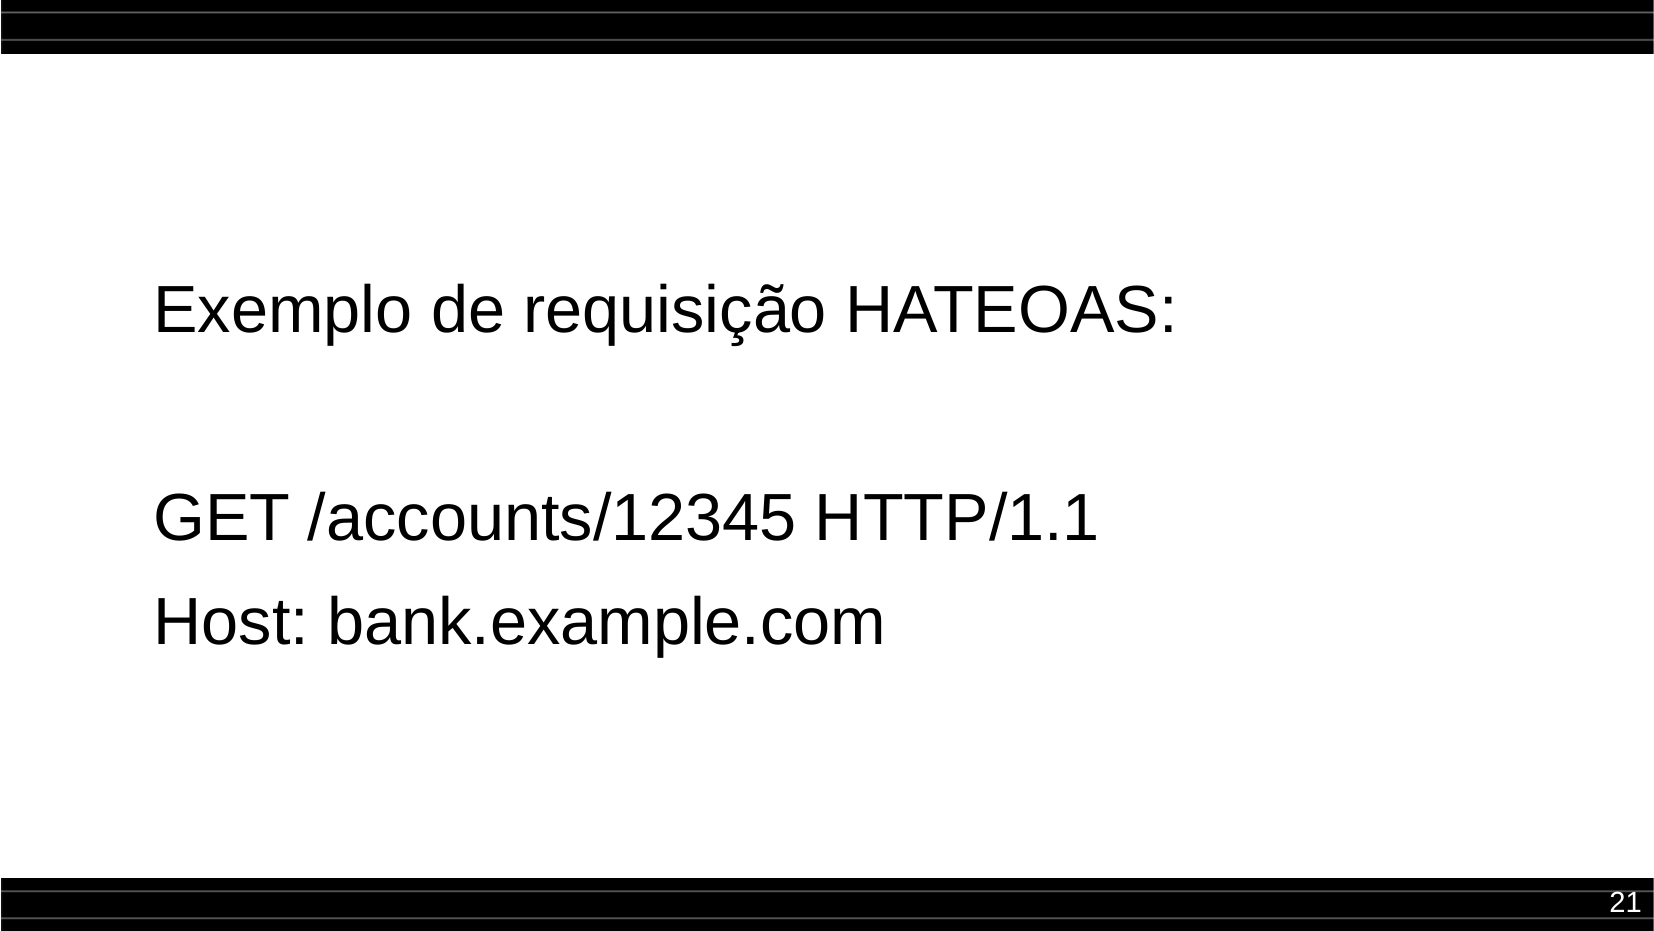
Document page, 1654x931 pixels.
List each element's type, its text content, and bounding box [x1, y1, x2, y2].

picture [1, 878, 1654, 931]
picture [1, 0, 1654, 54]
list Exemplo de requisição HATEOAS: GET /accounts/12345 HTTP/1.1 Host: bank.example.com [82, 271, 1571, 758]
